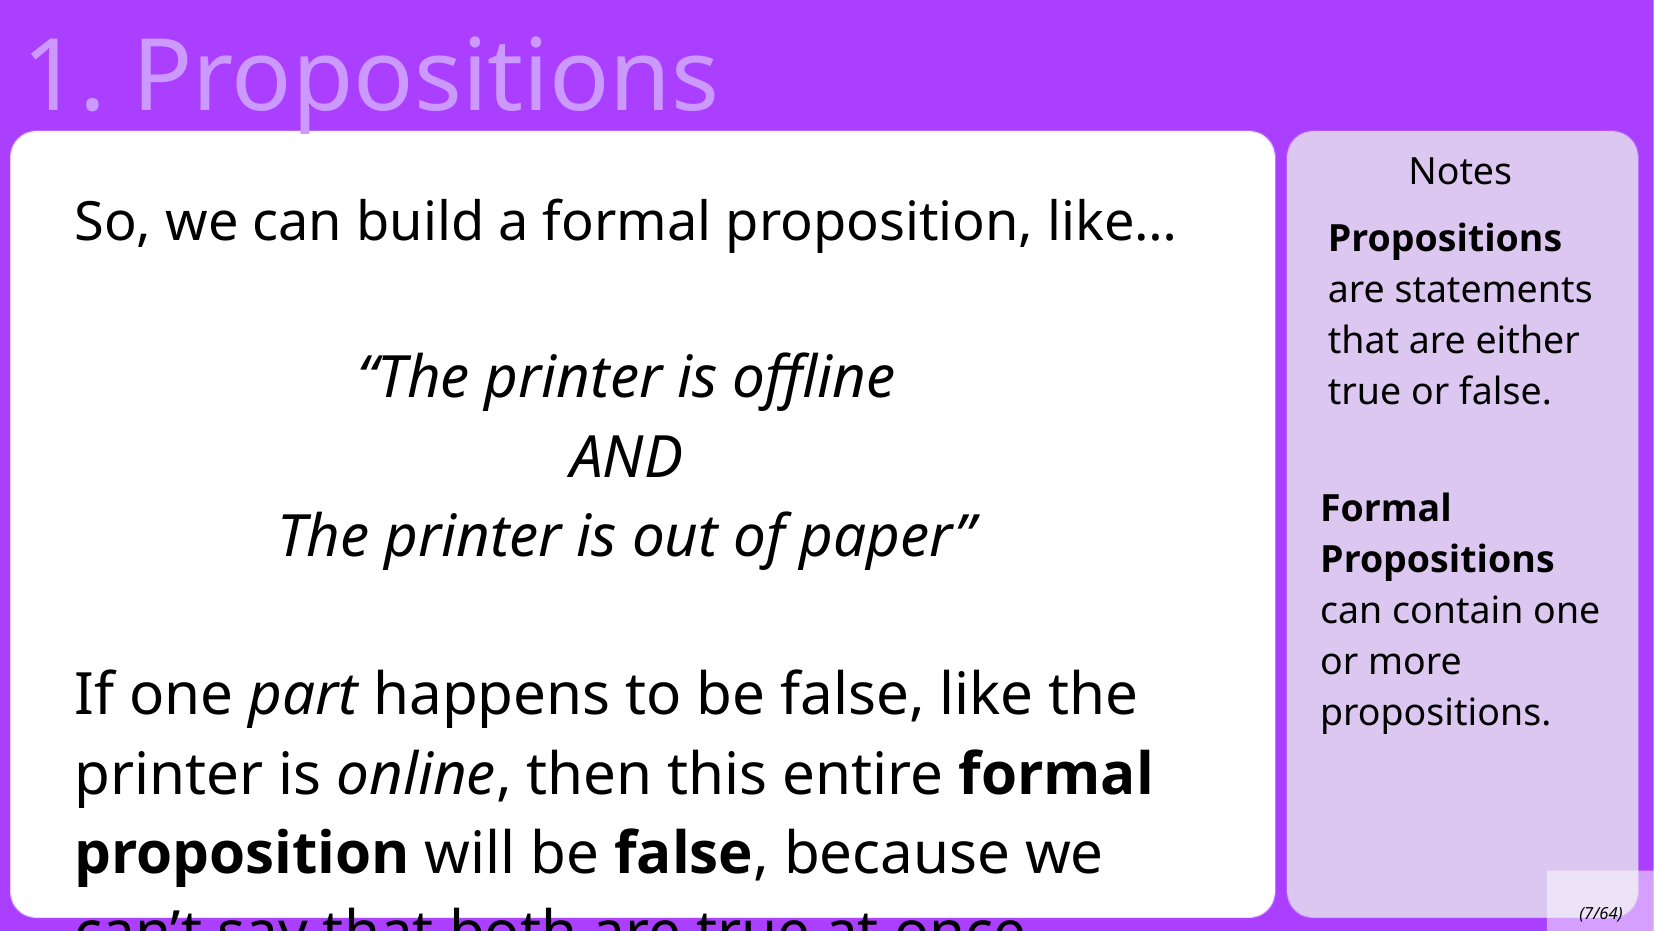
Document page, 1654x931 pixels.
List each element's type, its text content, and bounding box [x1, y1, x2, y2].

picture [786, 924, 801, 931]
text_box Notes [1290, 141, 1631, 199]
picture [0, 0, 1654, 931]
picture [1002, 924, 1017, 931]
text_box So, we can build a formal proposition, like… “The printer is offline AND The printer is out of paper” If one part happens to be false, like the printer is online, then this entire formal proposition will be false, because we can’t say that both are true at once. [74, 182, 1193, 831]
picture [940, 925, 955, 931]
table_cell False [1546, 870, 1654, 877]
picture [460, 925, 476, 931]
picture [146, 925, 161, 931]
picture [552, 925, 567, 931]
text_box (<number>/64) [1546, 877, 1654, 931]
picture [493, 924, 510, 931]
title 1. Propositions [22, 13, 1511, 130]
text_box Formal Propositions can contain one or more propositions. [1298, 496, 1623, 722]
picture [355, 925, 370, 931]
text_box Propositions are statements that are either true or false. [1298, 222, 1623, 406]
picture [657, 924, 672, 931]
picture [903, 924, 920, 931]
